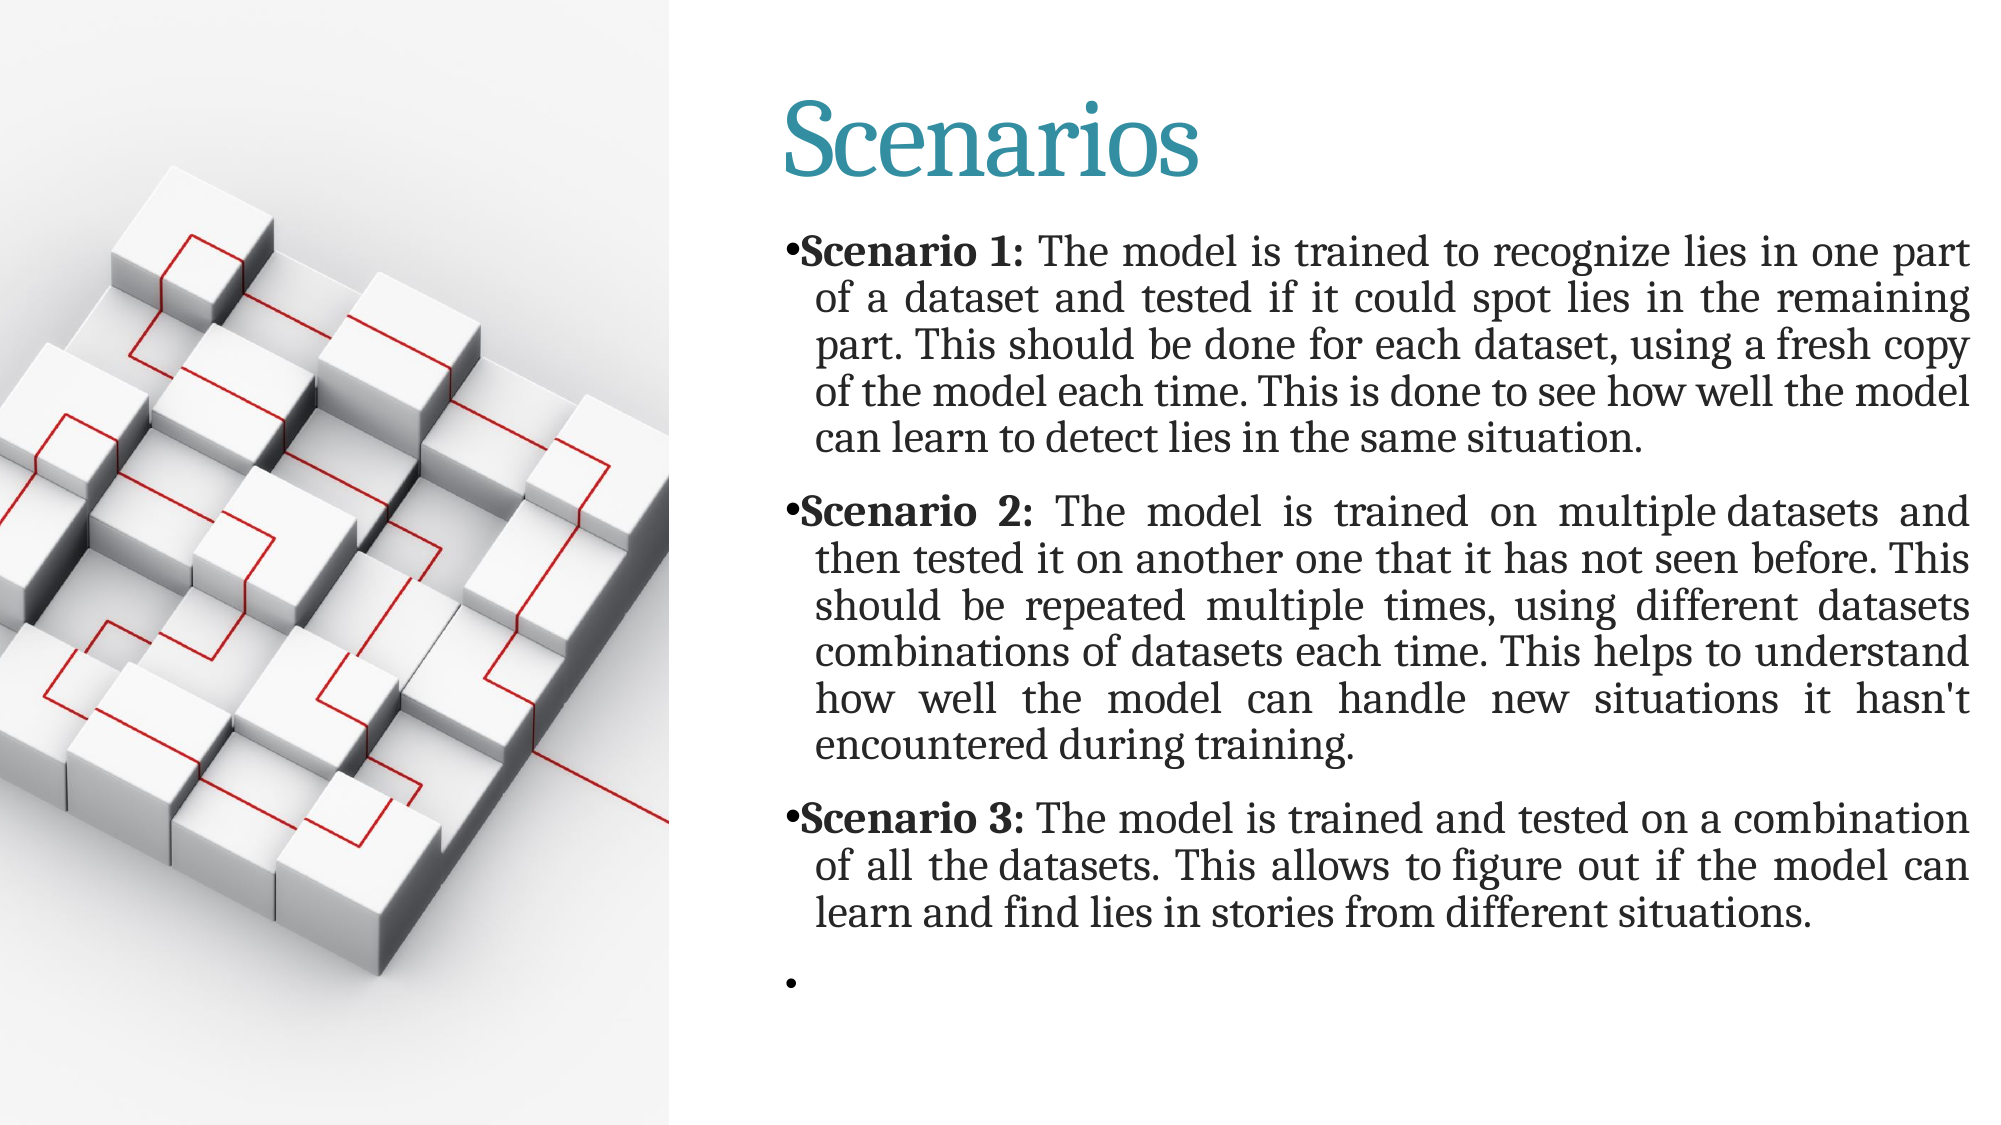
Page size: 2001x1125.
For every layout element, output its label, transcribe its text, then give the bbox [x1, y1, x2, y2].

picture [0, 0, 669, 1125]
title Scenarios [769, 63, 1845, 222]
list Scenario 1: The model is trained to recognize lies in one part of a dataset and tested if it could spot lies in the remaining part. This should be done for each dataset, using a fresh copy of the model each time. This is done to see how well the model can learn to detect lies in the same situation. Scenario 2: The model is trained on multiple datasets and then tested it on another one that it has not seen before. This should be repeated multiple times, using different datasets combinations of datasets each time. This helps to understand how well the model can handle new situations it hasn't encountered during training. Scenario 3: The model is trained and tested on a combination of all the datasets. This allows to figure out if the model can learn and find lies in stories from different situations. [770, 221, 1987, 948]
